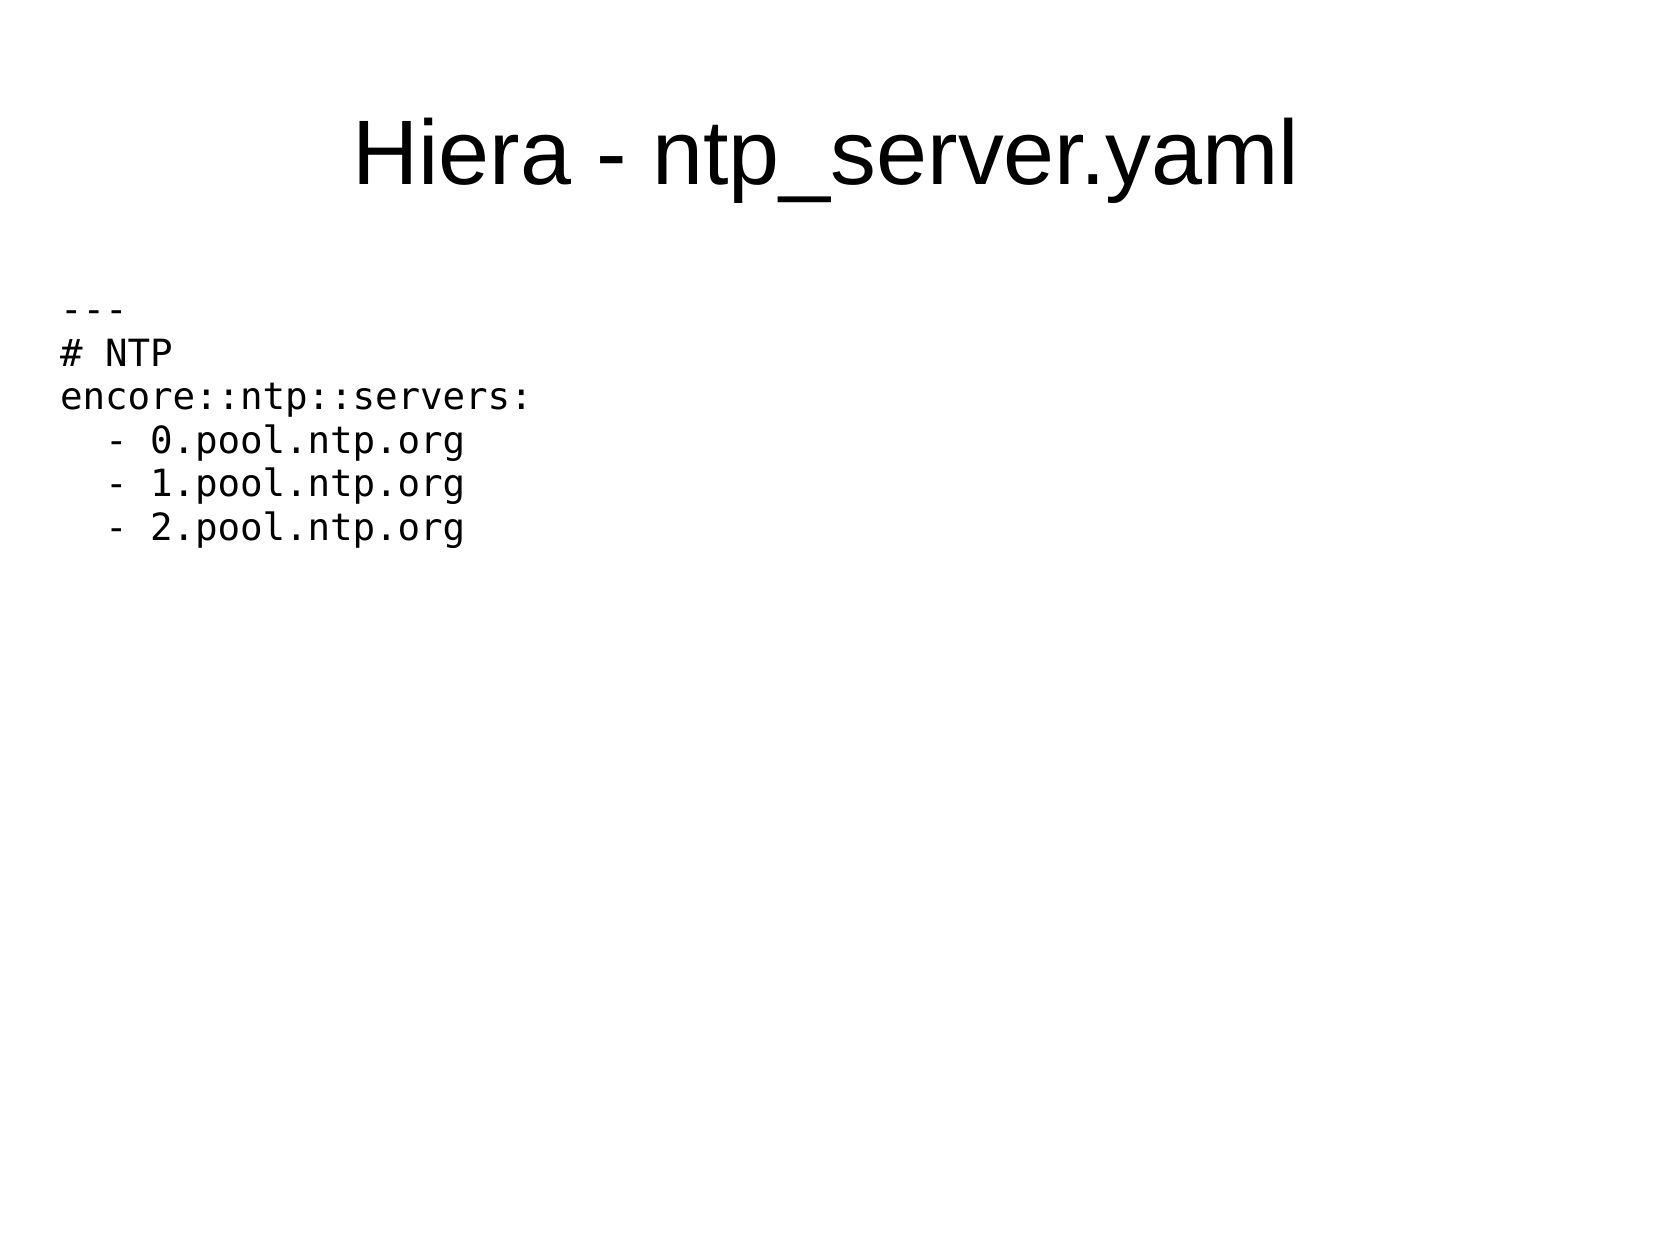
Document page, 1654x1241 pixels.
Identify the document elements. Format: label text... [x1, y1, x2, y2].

title Hiera - ntp_server.yaml [82, 49, 1571, 257]
text_box --- # NTP encore::ntp::servers: - 0.pool.ntp.org - 1.pool.ntp.org - 2.pool.ntp.org [45, 280, 1561, 1123]
